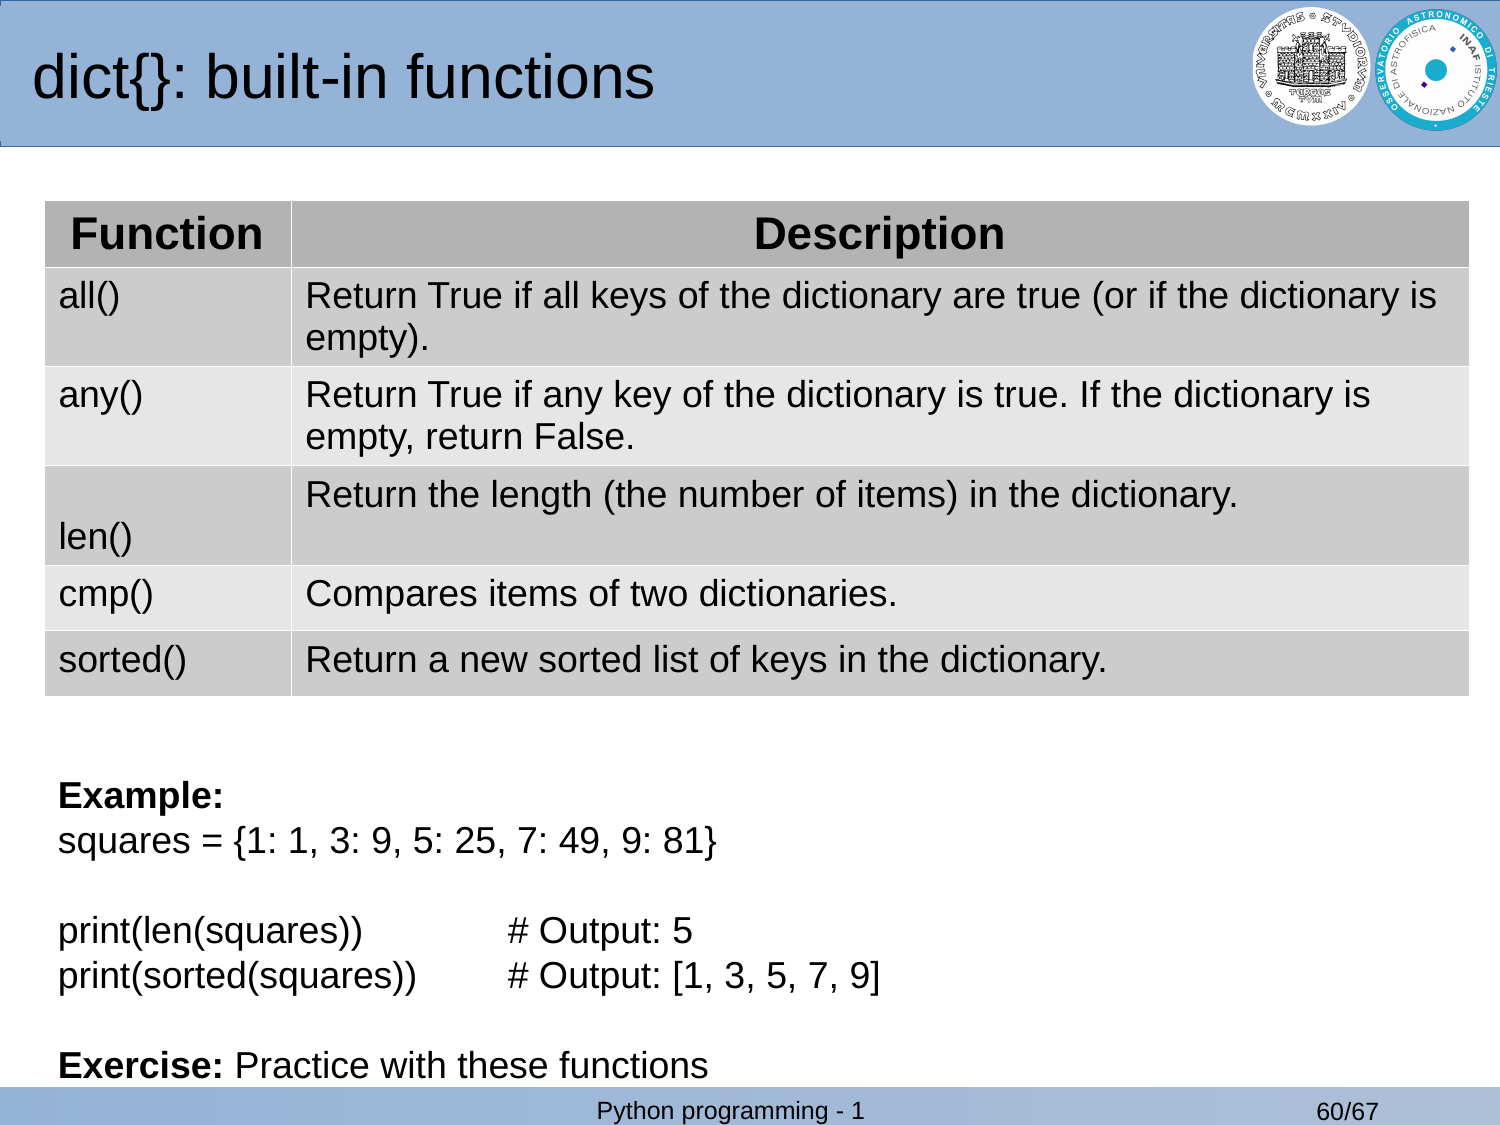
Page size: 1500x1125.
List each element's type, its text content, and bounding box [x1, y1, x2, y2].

list Example: squares = {1: 1, 3: 9, 5: 25, 7: 49, 9: 81} print(len(squares)) # Output: 5 print(sorted(squares)) # Output: [1, 3, 5, 7, 9] Exercise: Practice with these functions [43, 763, 1500, 1083]
table_header Description [292, 201, 1469, 267]
table_cell all() [45, 268, 291, 366]
table_cell Return True if any key of the dictionary is true. If the dictionary is empty, return False. [292, 367, 1469, 465]
table_cell any() [45, 367, 291, 465]
table_cell cmp() [45, 566, 291, 630]
table_cell Compares items of two dictionaries. [292, 566, 1469, 630]
table_header Function [45, 201, 291, 267]
table_cell sorted() [45, 631, 291, 696]
text_box dict{}: built-in functions [0, 5, 1253, 141]
table_cell len() [45, 466, 291, 565]
picture [1253, 0, 1500, 156]
table_cell Return True if all keys of the dictionary are true (or if the dictionary is empty). [292, 268, 1469, 366]
table_cell Return the length (the number of items) in the dictionary. [292, 466, 1469, 565]
table_cell Return a new sorted list of keys in the dictionary. [292, 631, 1469, 696]
